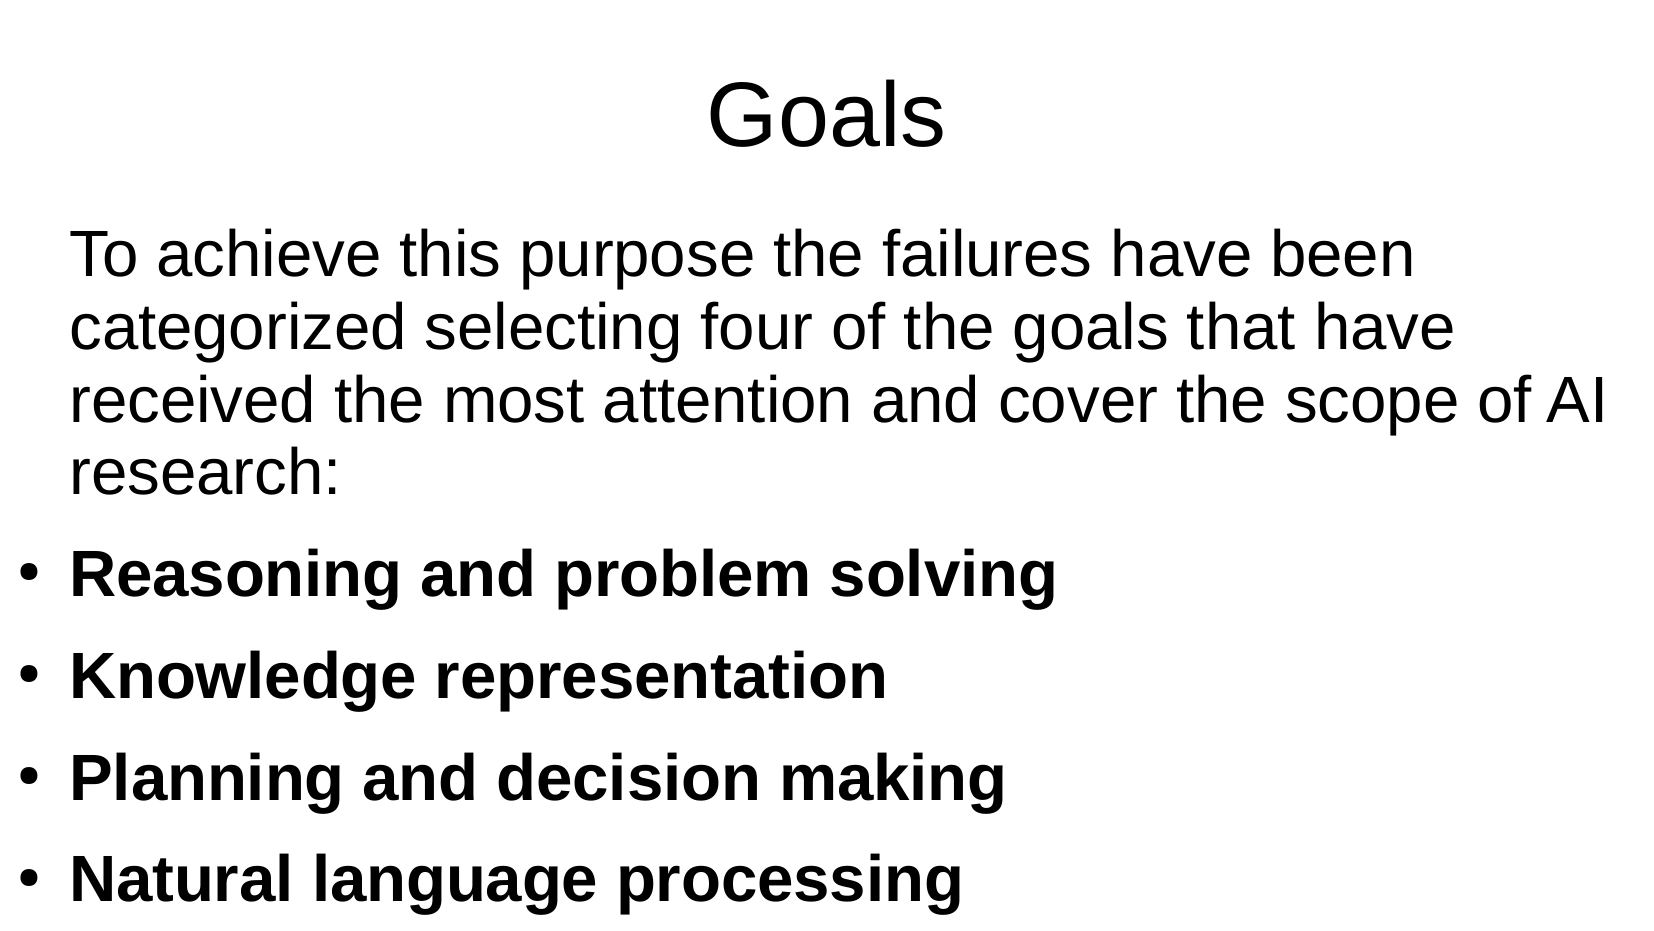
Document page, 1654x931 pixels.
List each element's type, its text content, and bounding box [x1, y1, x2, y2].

list To achieve this purpose the failures have been categorized selecting four of the goals that have received the most attention and cover the scope of AI research: Reasoning and problem solving Knowledge representation Planning and decision making Natural language processing [0, 217, 1654, 916]
title Goals [82, 37, 1571, 193]
